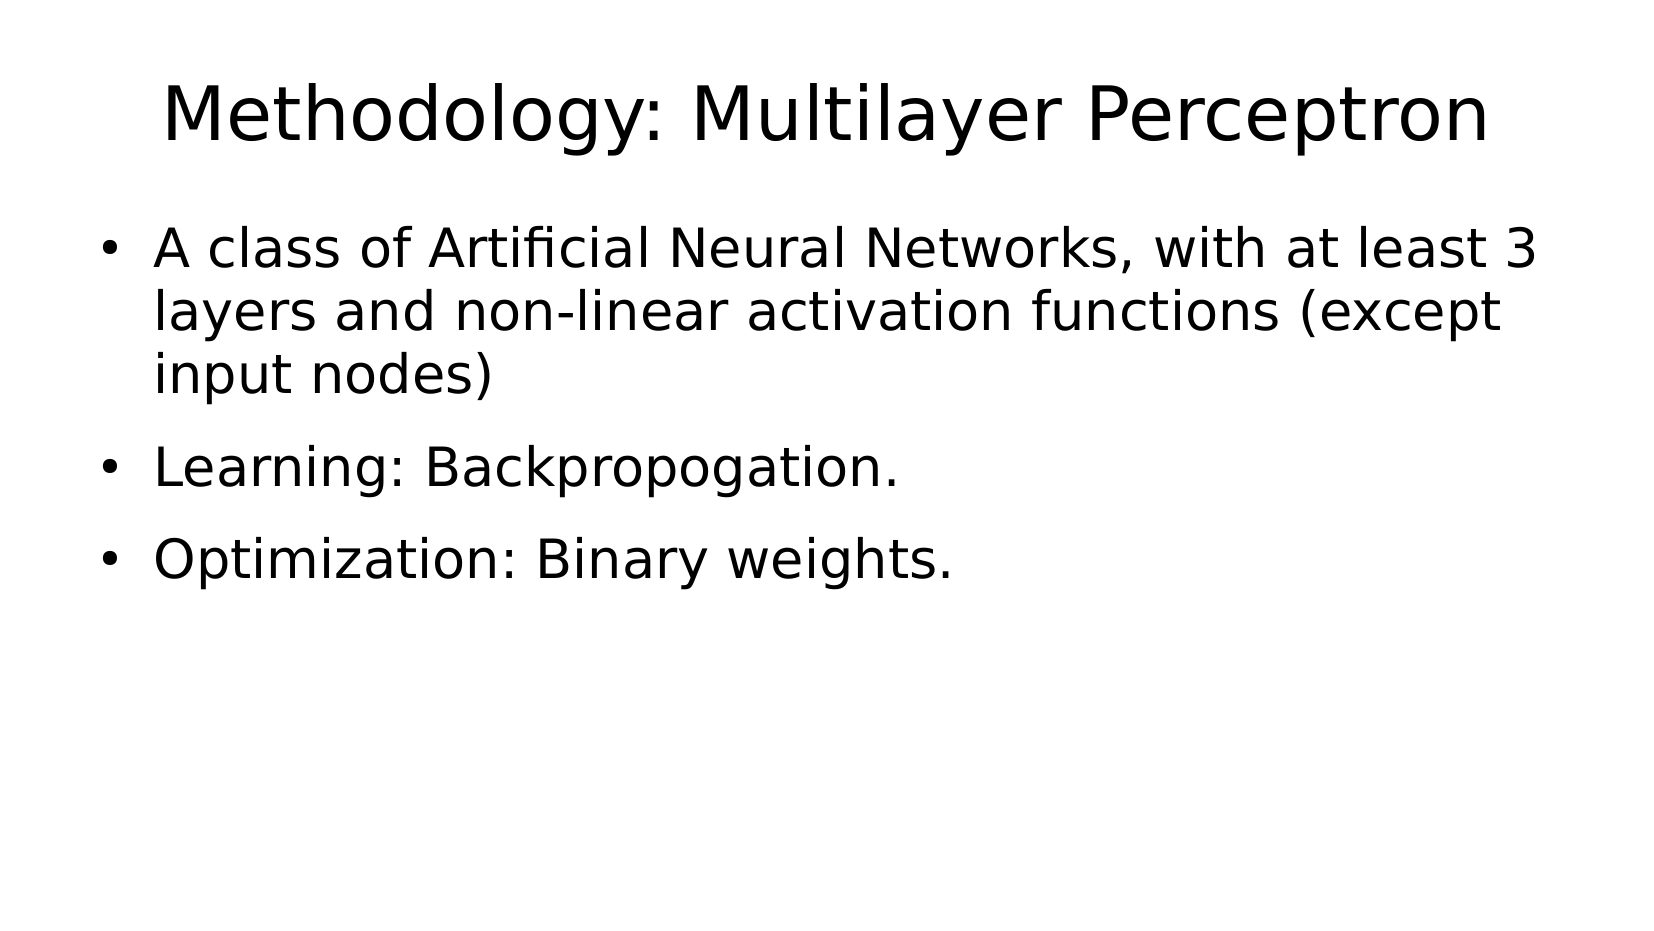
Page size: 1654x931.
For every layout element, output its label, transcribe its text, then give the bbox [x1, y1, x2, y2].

title Methodology: Multilayer Perceptron [82, 37, 1571, 193]
list A class of Artificial Neural Networks, with at least 3 layers and non-linear activation functions (except input nodes) Learning: Backpropogation. Optimization: Binary weights. [82, 217, 1571, 758]
